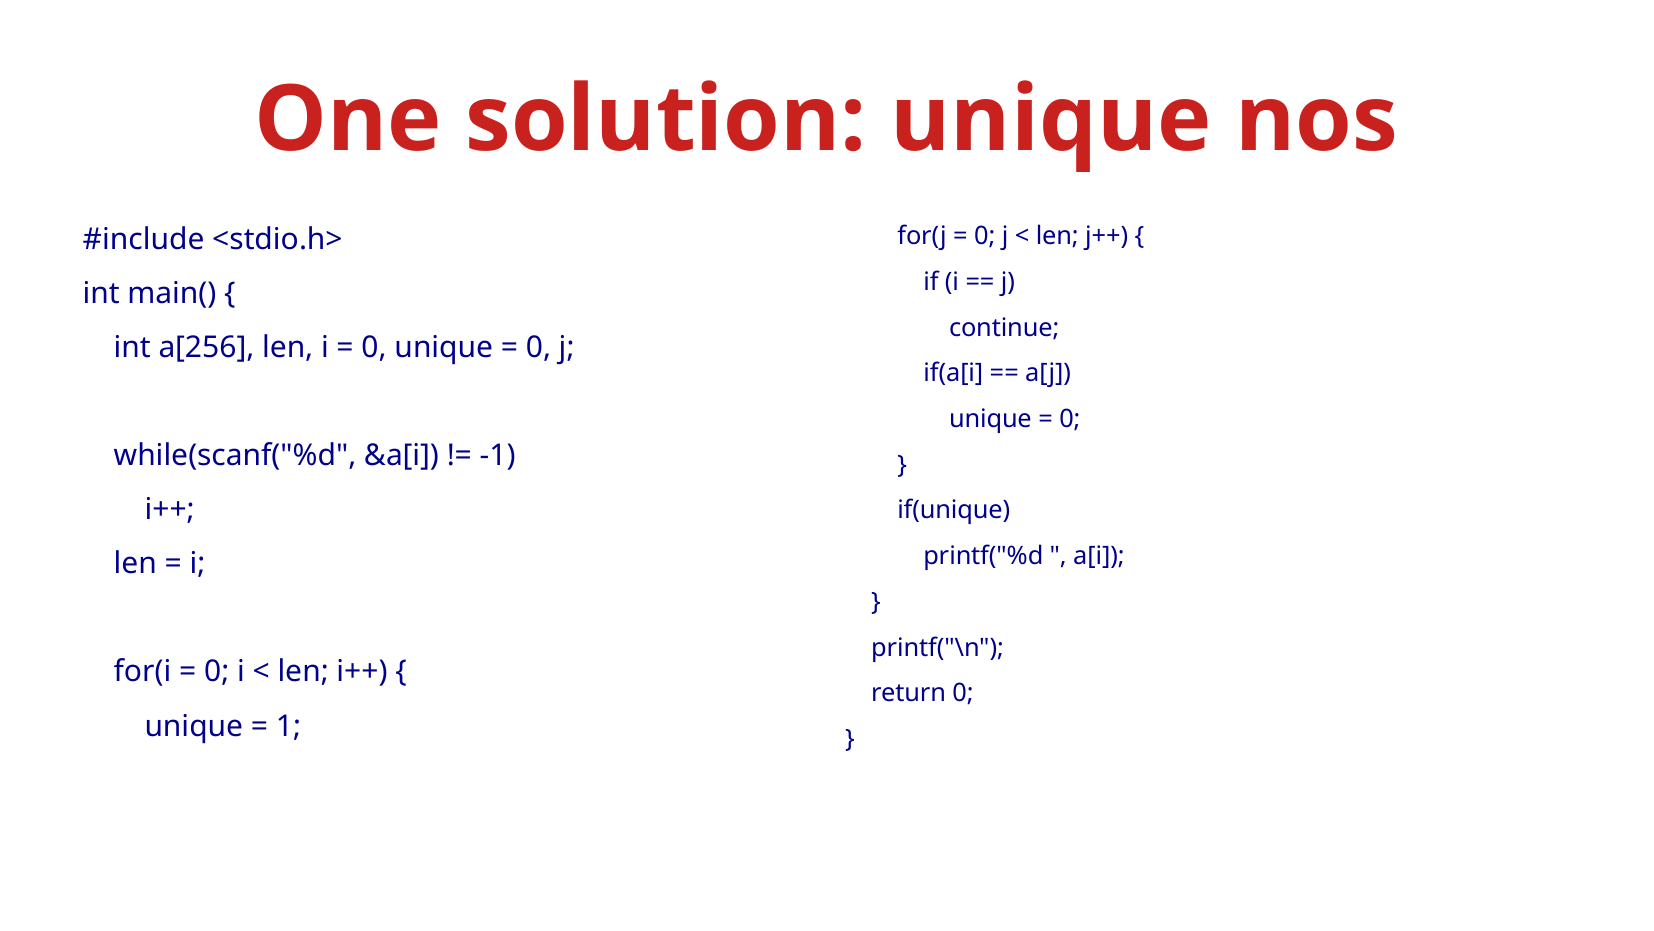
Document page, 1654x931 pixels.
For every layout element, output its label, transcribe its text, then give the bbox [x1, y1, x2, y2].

title One solution: unique nos [82, 37, 1571, 193]
list for(j = 0; j < len; j++) { if (i == j) continue; if(a[i] == a[j]) unique = 0; } if(unique) printf("%d ", a[i]); } printf("\n"); return 0; } [845, 217, 1572, 758]
list #include <stdio.h> int main() { int a[256], len, i = 0, unique = 0, j; while(scanf("%d", &a[i]) != -1) i++; len = i; for(i = 0; i < len; i++) { unique = 1; [82, 217, 809, 758]
